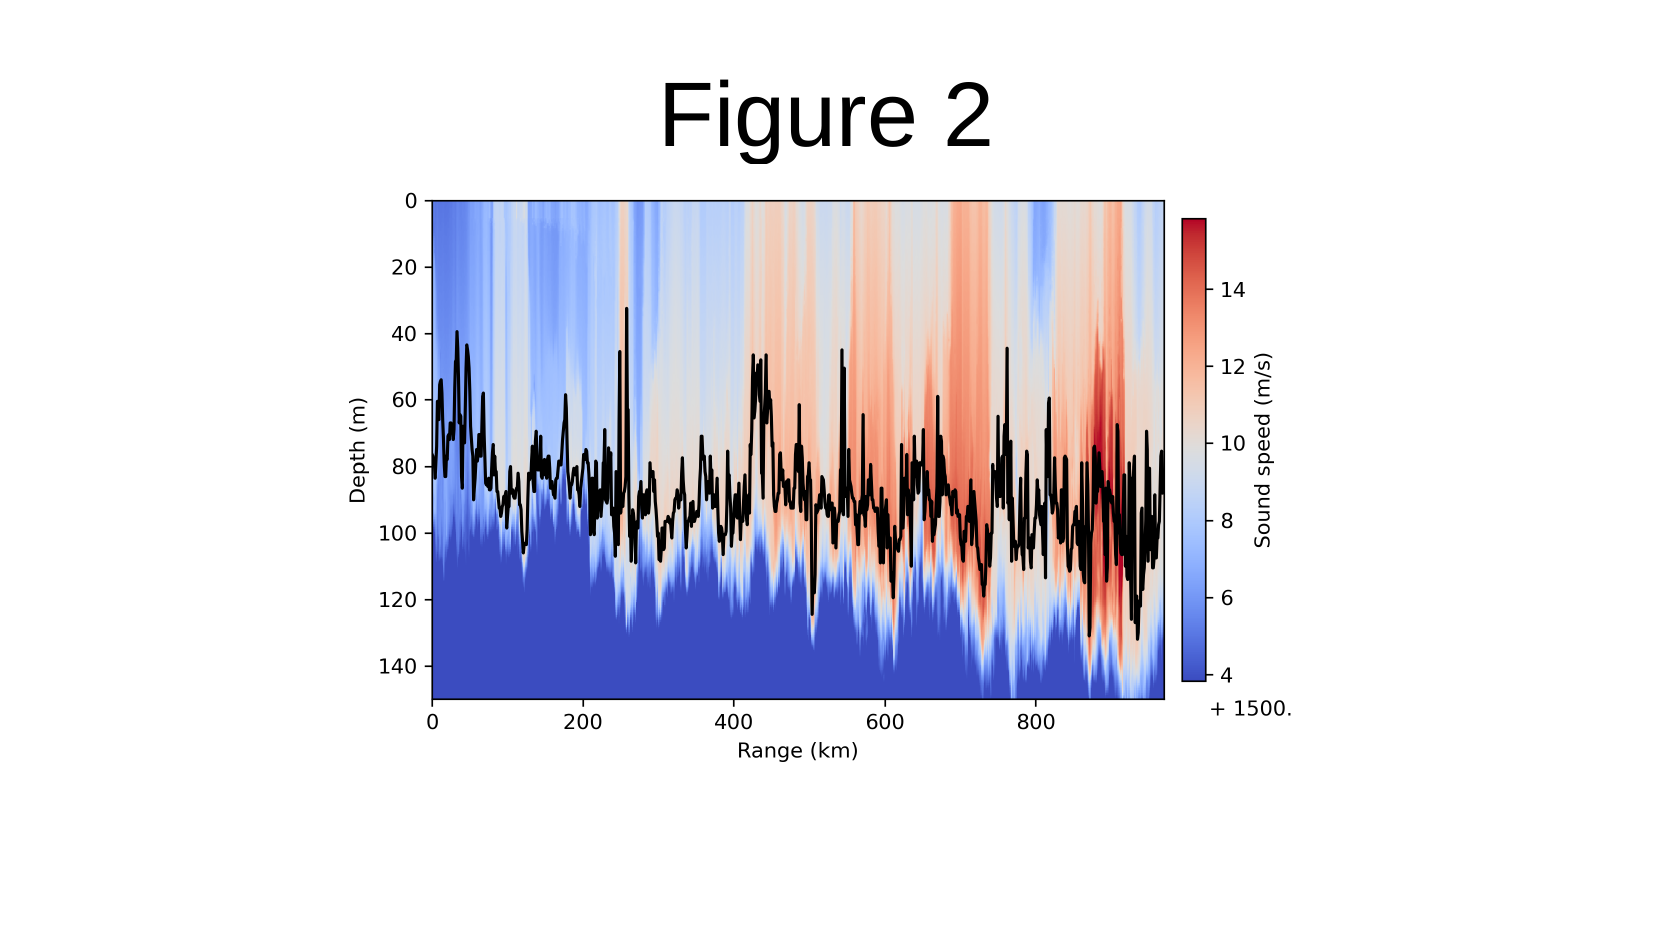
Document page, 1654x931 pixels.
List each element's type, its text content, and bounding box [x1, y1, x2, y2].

picture [339, 164, 1315, 765]
title Figure 2 [82, 37, 1571, 193]
